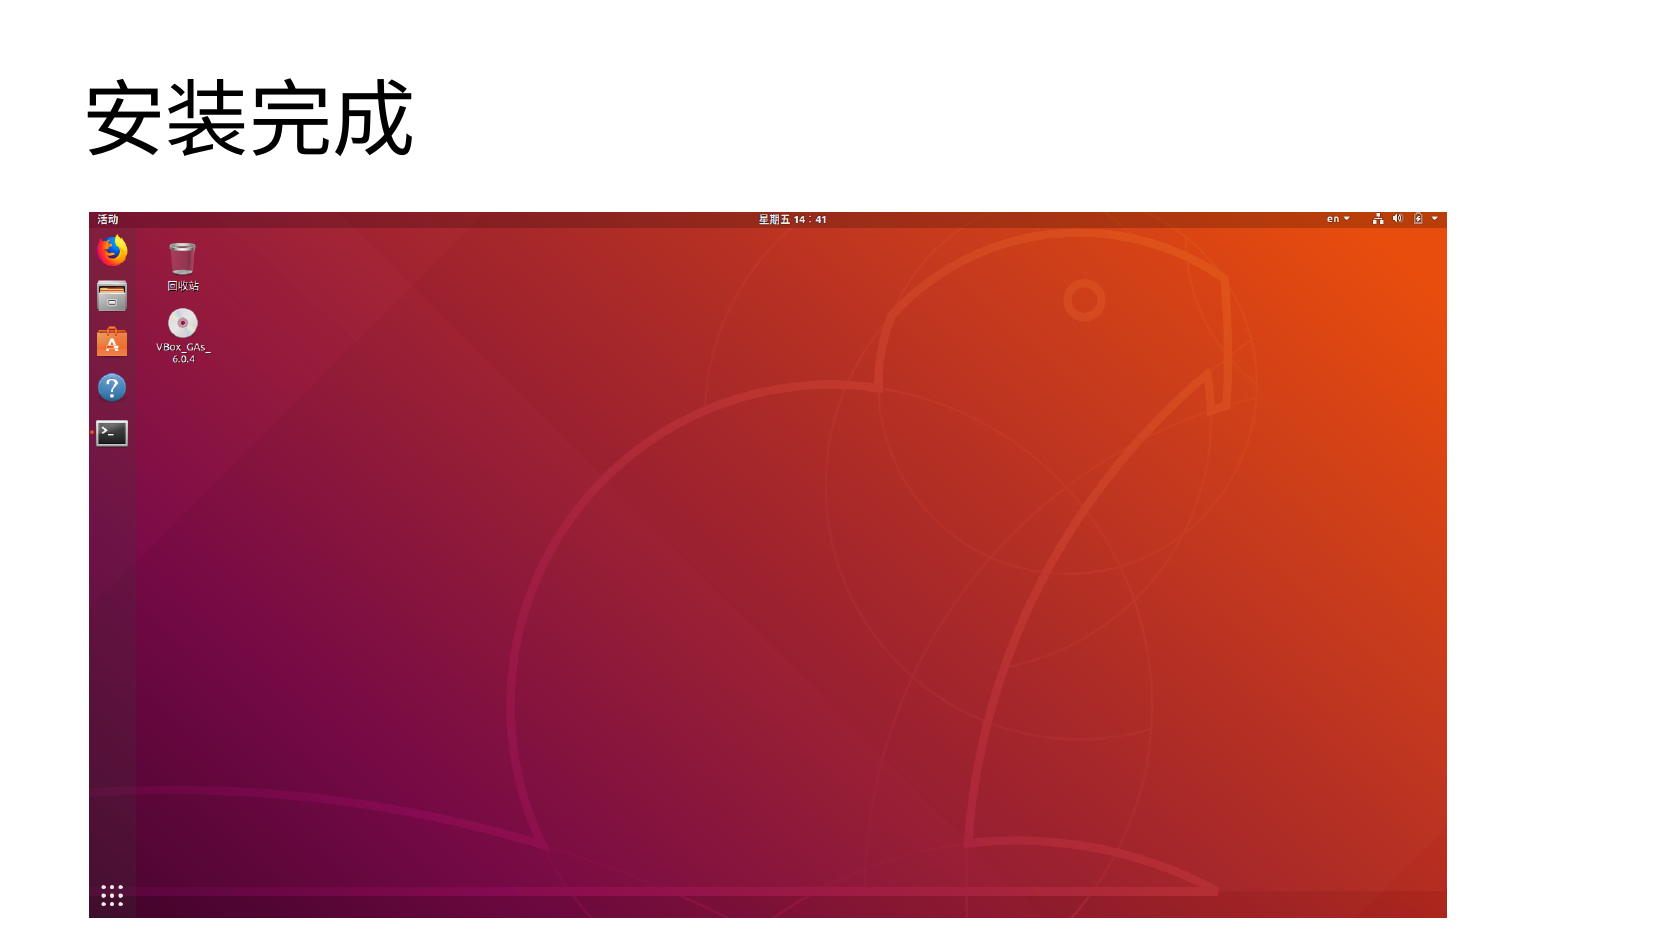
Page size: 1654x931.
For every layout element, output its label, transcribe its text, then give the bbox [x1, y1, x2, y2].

title 安装完成 [82, 37, 1571, 189]
picture [89, 212, 1447, 918]
